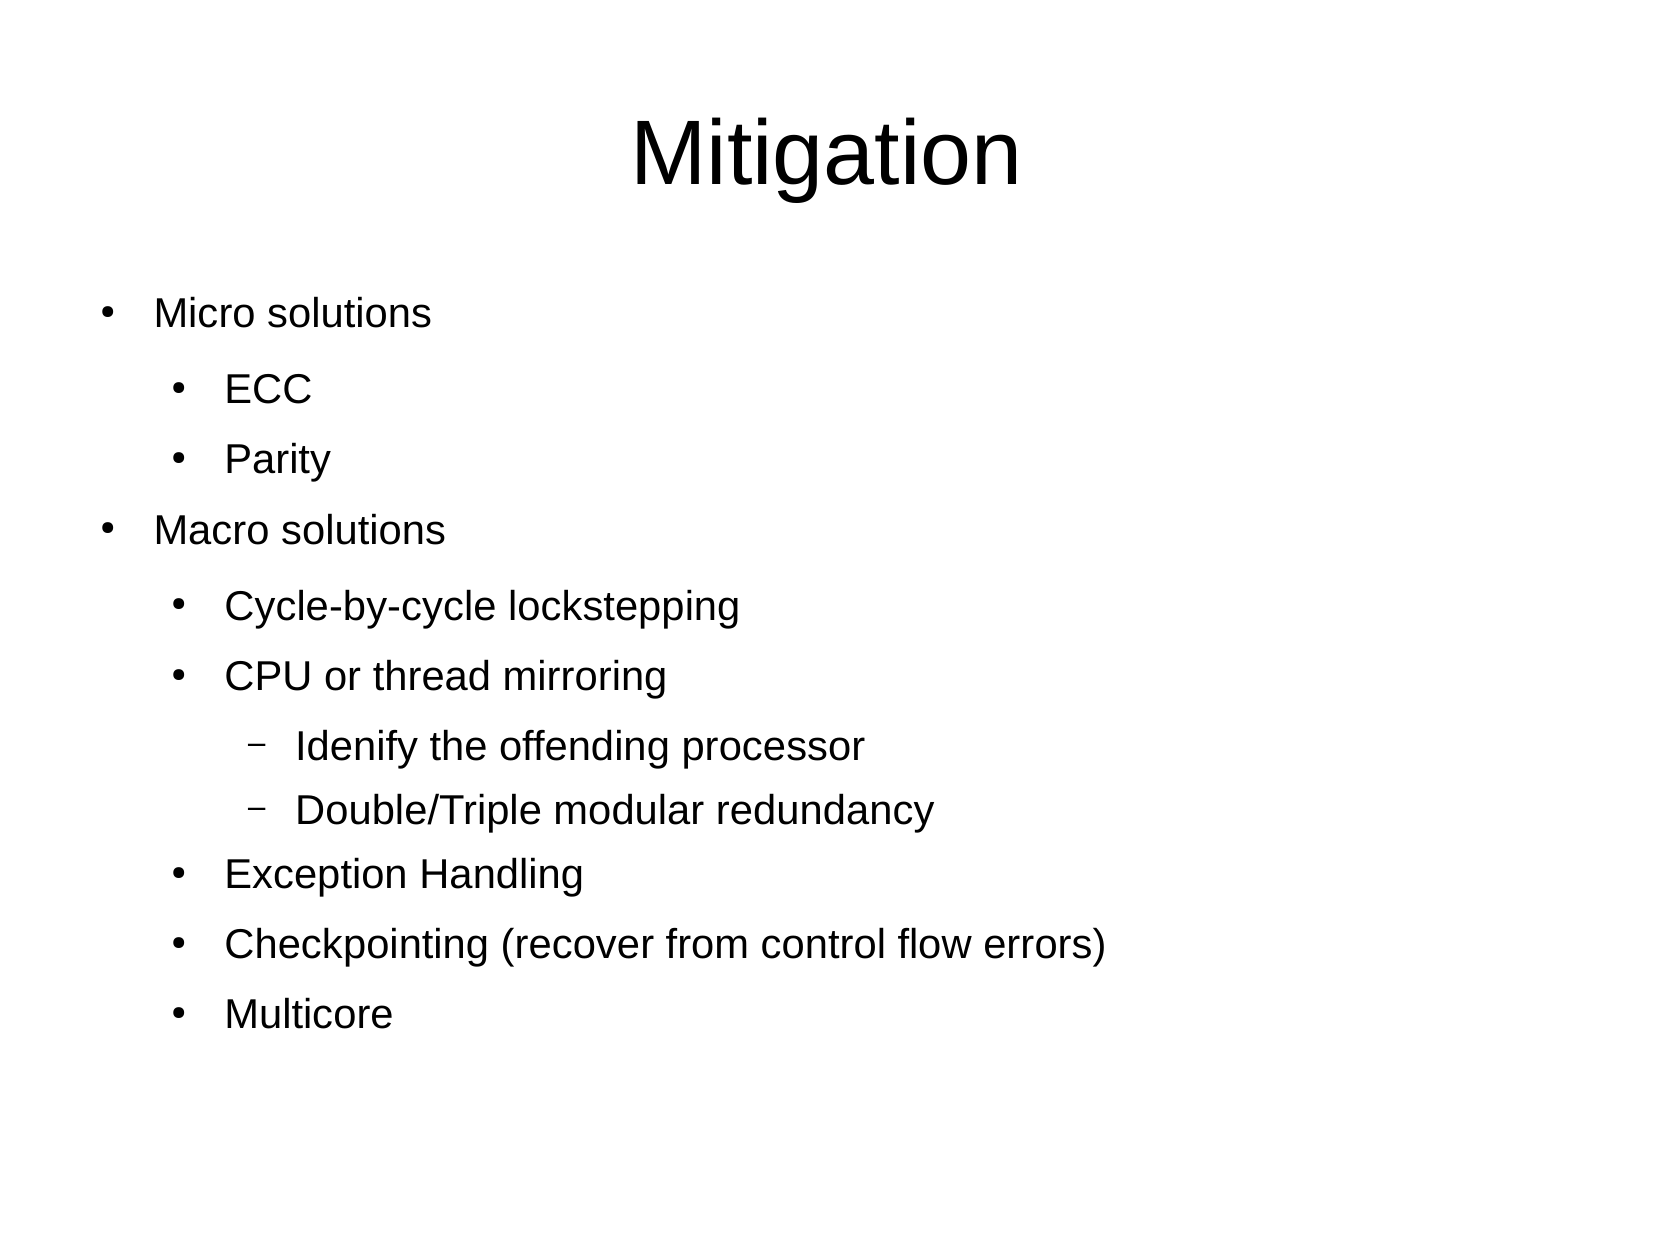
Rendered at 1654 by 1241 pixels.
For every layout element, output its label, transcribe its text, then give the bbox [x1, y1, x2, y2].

list Micro solutions ECC Parity Macro solutions Cycle-by-cycle lockstepping CPU or thread mirroring Idenify the offending processor Double/Triple modular redundancy Exception Handling Checkpointing (recover from control flow errors) Multicore [82, 290, 1571, 1109]
title Mitigation [82, 49, 1571, 257]
